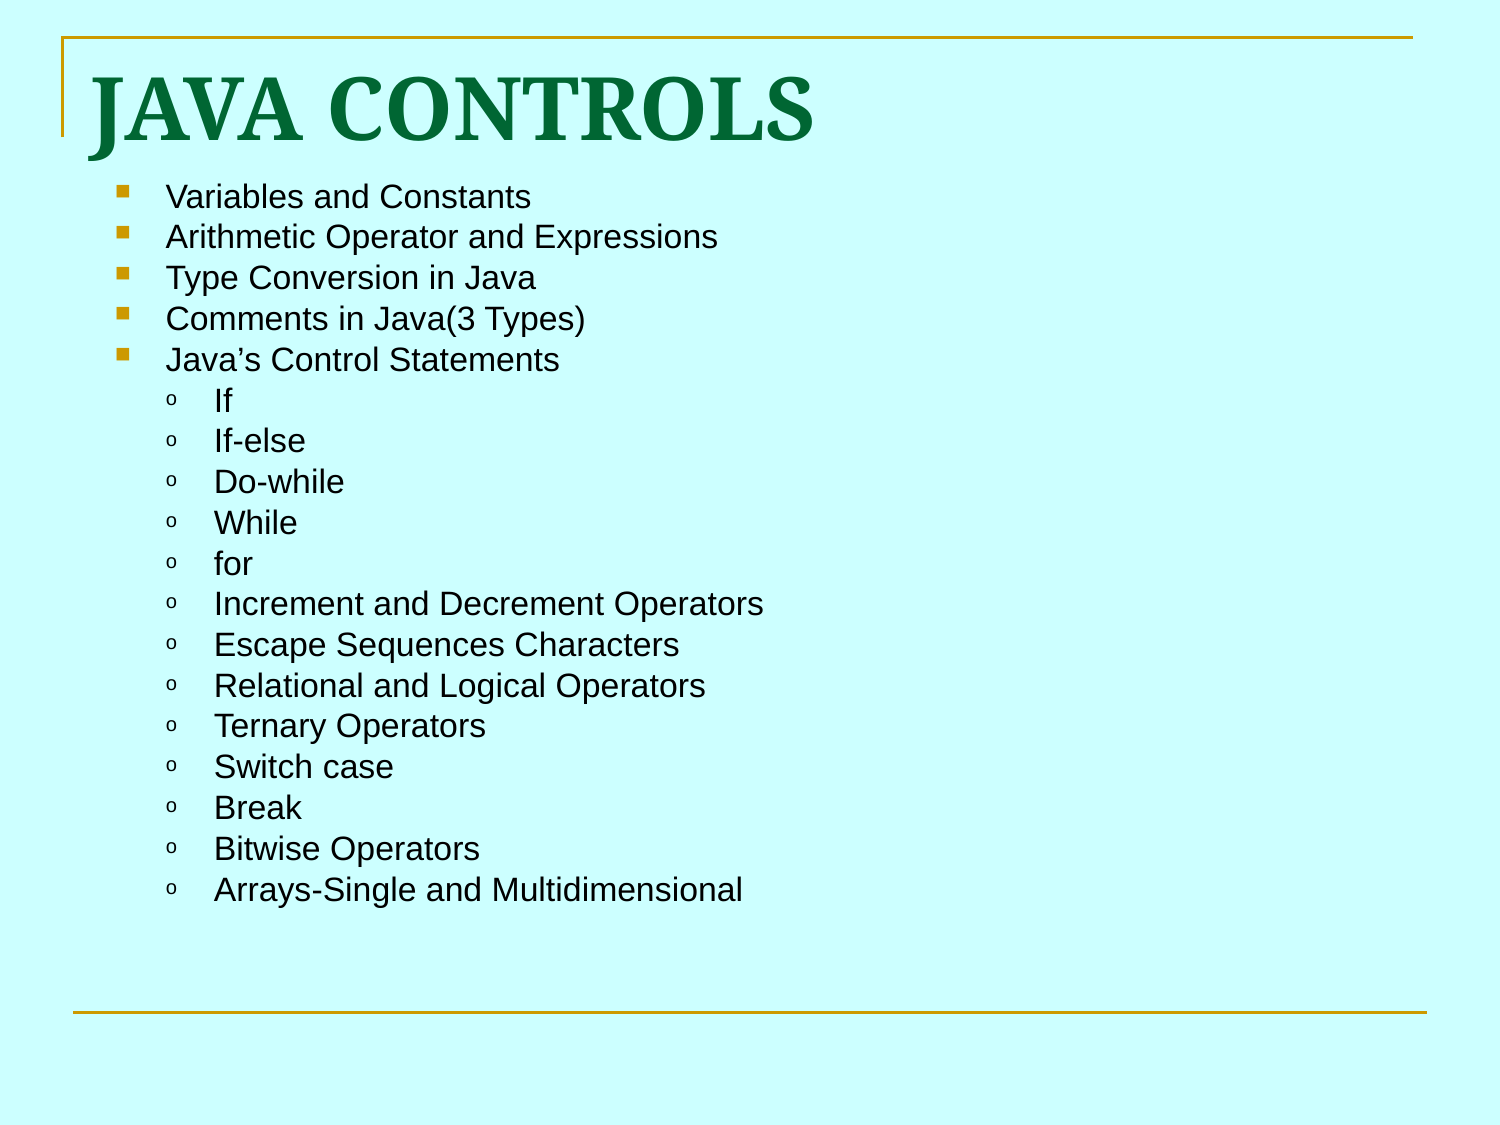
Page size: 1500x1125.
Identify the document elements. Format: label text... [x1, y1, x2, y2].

list Variables and Constants Arithmetic Operator and Expressions Type Conversion in Java Comments in Java(3 Types) Java’s Control Statements If If-else Do-while While for Increment and Decrement Operators Escape Sequences Characters Relational and Logical Operators Ternary Operators Switch case Break Bitwise Operators Arrays-Single and Multidimensional [99, 174, 1375, 919]
title JAVA CONTROLS [75, 45, 1426, 233]
